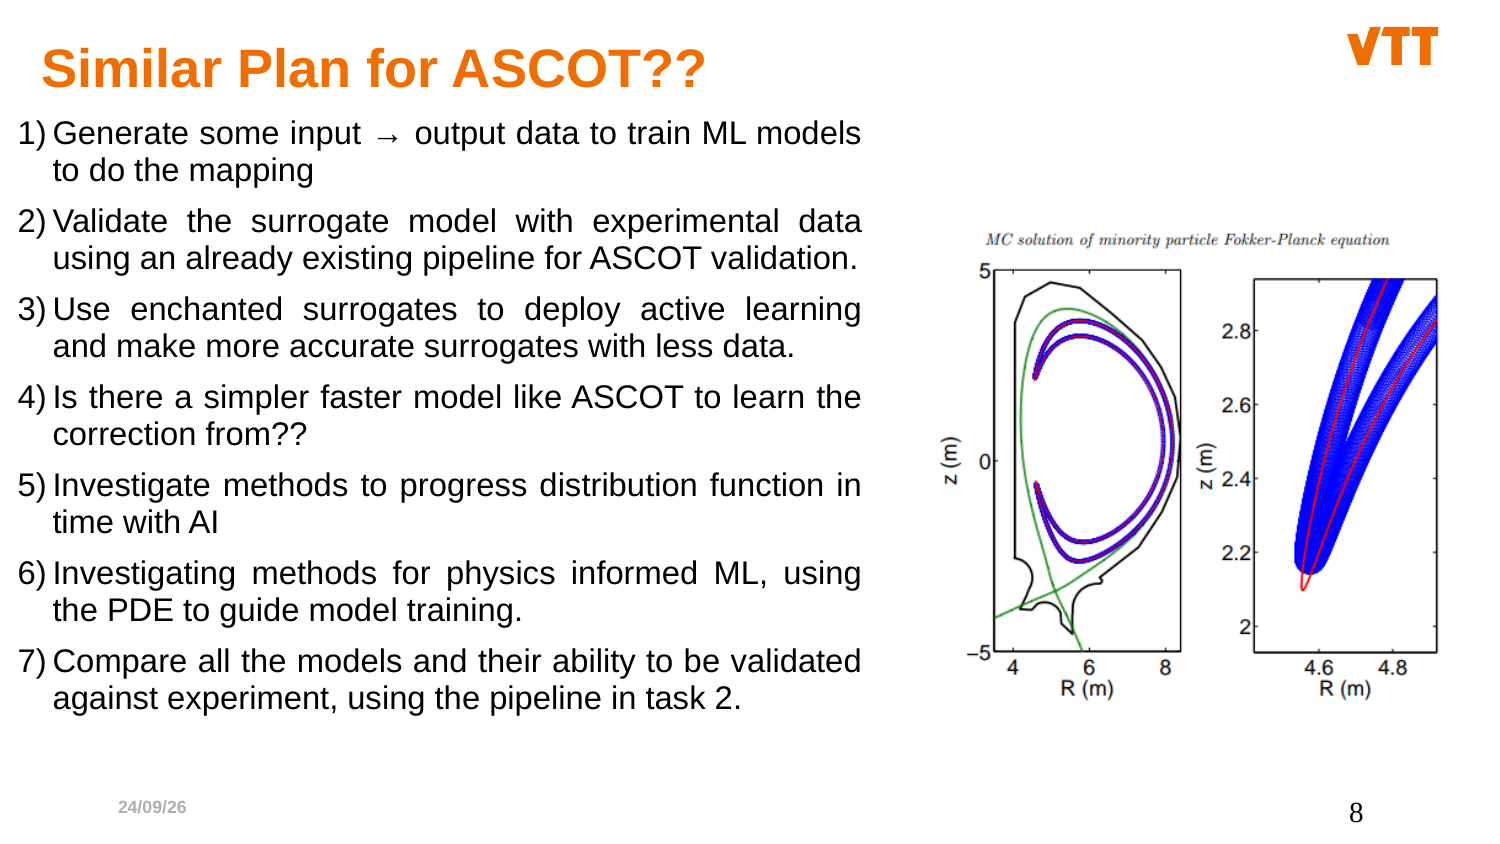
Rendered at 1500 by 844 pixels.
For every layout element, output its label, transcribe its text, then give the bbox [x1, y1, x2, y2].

list Generate some input → output data to train ML models to do the mapping Validate the surrogate model with experimental data using an already existing pipeline for ASCOT validation. Use enchanted surrogates to deploy active learning and make more accurate surrogates with less data. Is there a simpler faster model like ASCOT to learn the correction from?? Investigate methods to progress distribution function in time with AI Investigating methods for physics informed ML, using the PDE to guide model training. Compare all the models and their ability to be validated against experiment, using the pipeline in task 2. [17, 114, 863, 788]
title Similar Plan for ASCOT?? [41, 40, 1182, 89]
slide_number 14/06/24 [118, 796, 237, 844]
picture [934, 224, 1463, 713]
slide_number <number> [1257, 796, 1364, 844]
